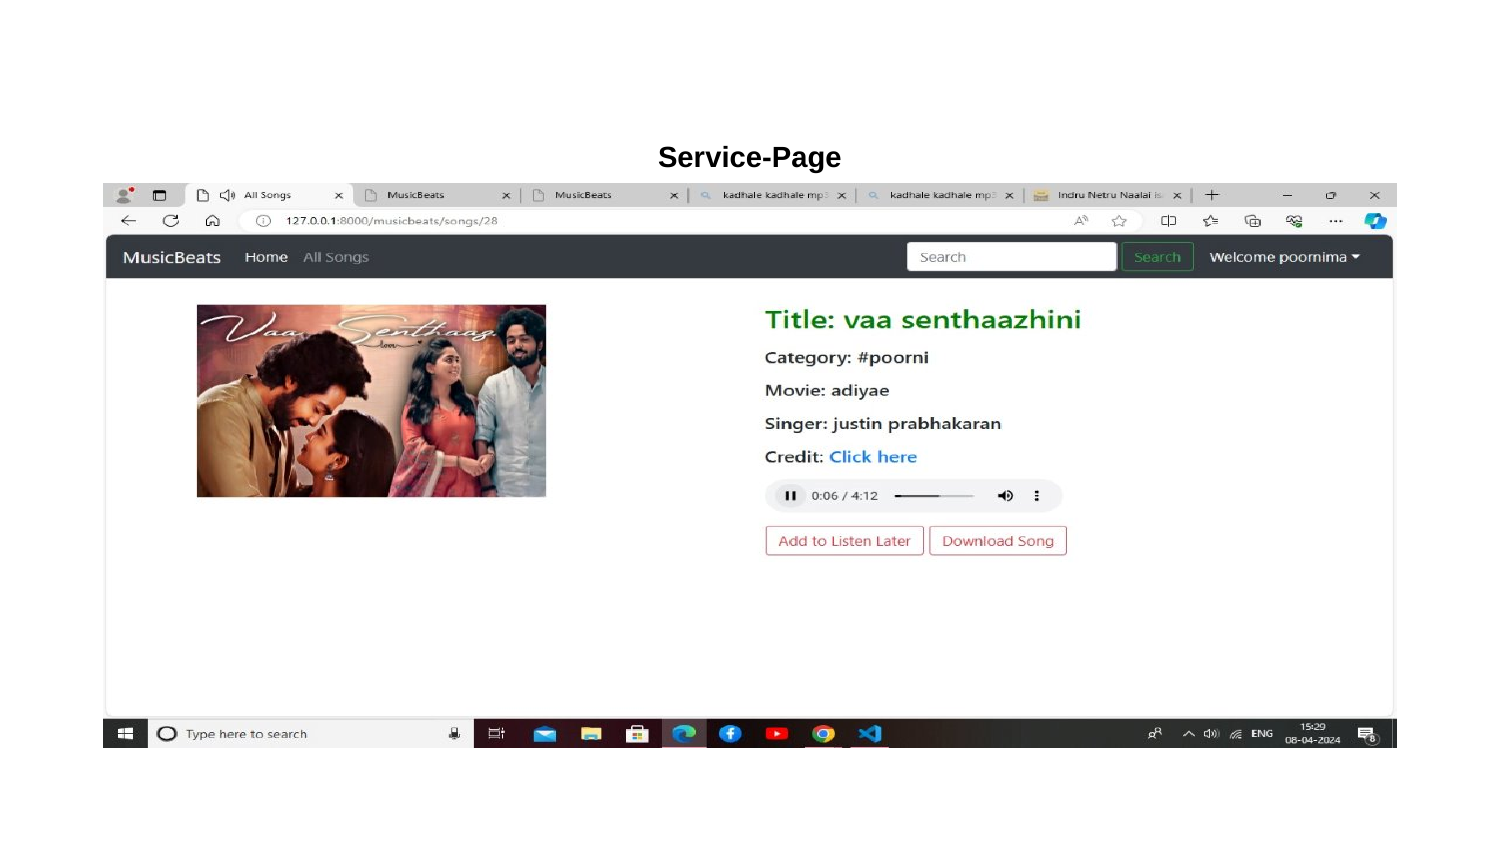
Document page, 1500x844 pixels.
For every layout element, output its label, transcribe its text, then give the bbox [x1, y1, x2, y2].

title Service-Page [103, 104, 1397, 183]
picture [103, 183, 1397, 748]
